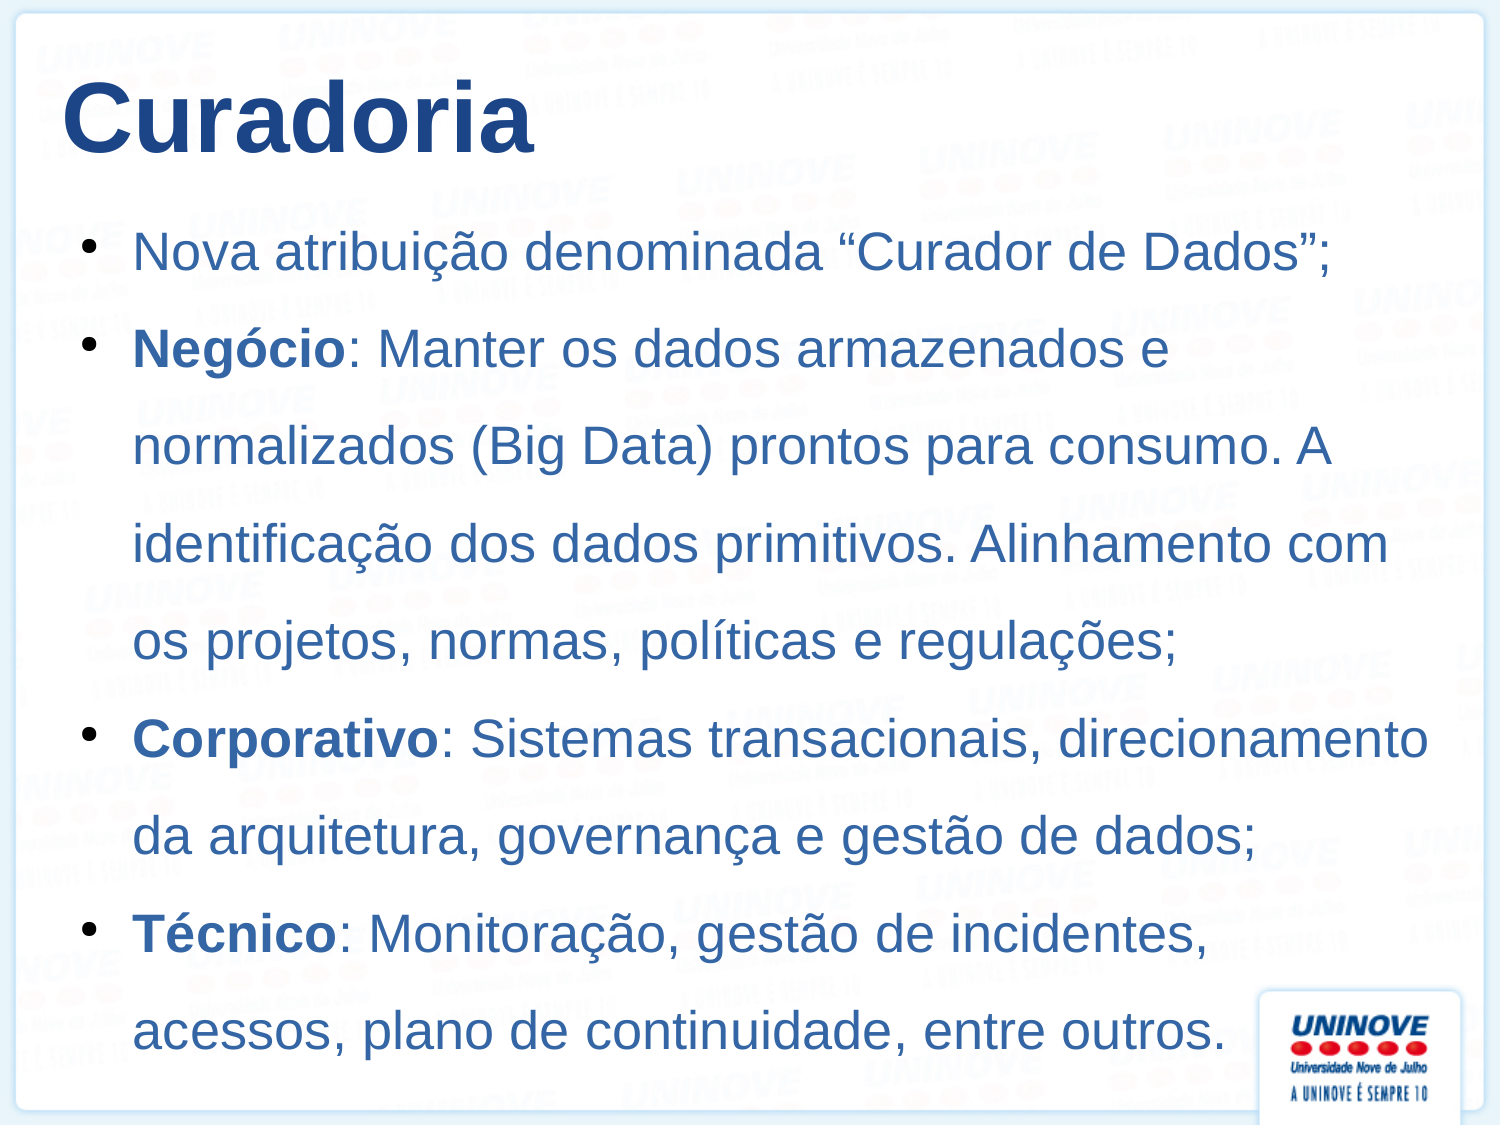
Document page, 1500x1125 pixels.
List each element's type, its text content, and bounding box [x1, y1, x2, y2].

picture [0, 0, 1500, 1125]
title Curadoria [46, 45, 1454, 164]
list Nova atribuição denominada “Curador de Dados”; Negócio: Manter os dados armazenados e normalizados (Big Data) prontos para consumo. A identificação dos dados primitivos. Alinhamento com os projetos, normas, políticas e regulações; Corporativo: Sistemas transacionais, direcionamento da arquitetura, governança e gestão de dados; Técnico: Monitoração, gestão de incidentes, acessos, plano de continuidade, entre outros. [46, 175, 1454, 1005]
